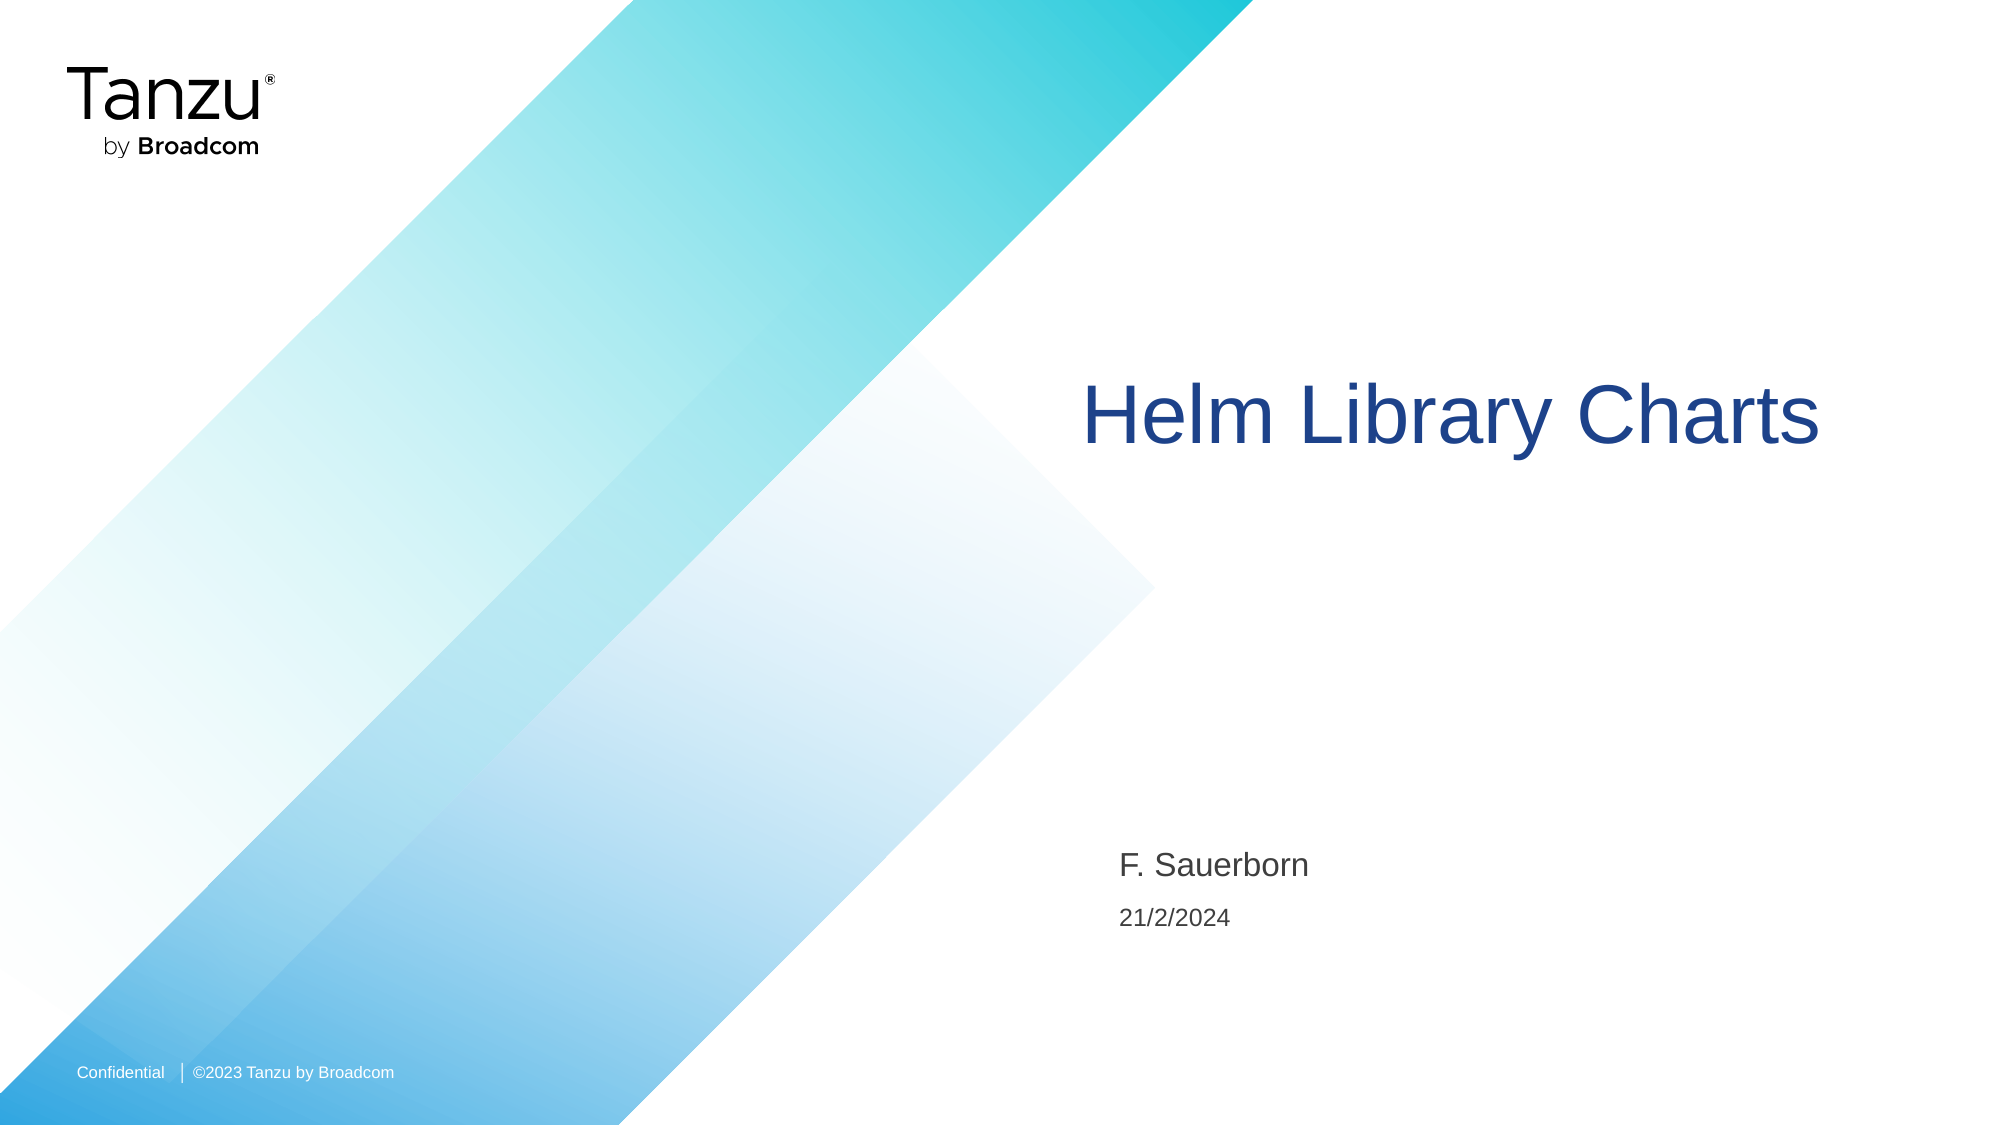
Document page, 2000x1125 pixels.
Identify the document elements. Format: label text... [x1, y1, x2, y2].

picture [67, 67, 275, 158]
list 21/2/2024 [1081, 901, 1968, 946]
title Helm Library Charts [1081, 259, 1902, 463]
list F. Sauerborn [1081, 842, 1968, 901]
